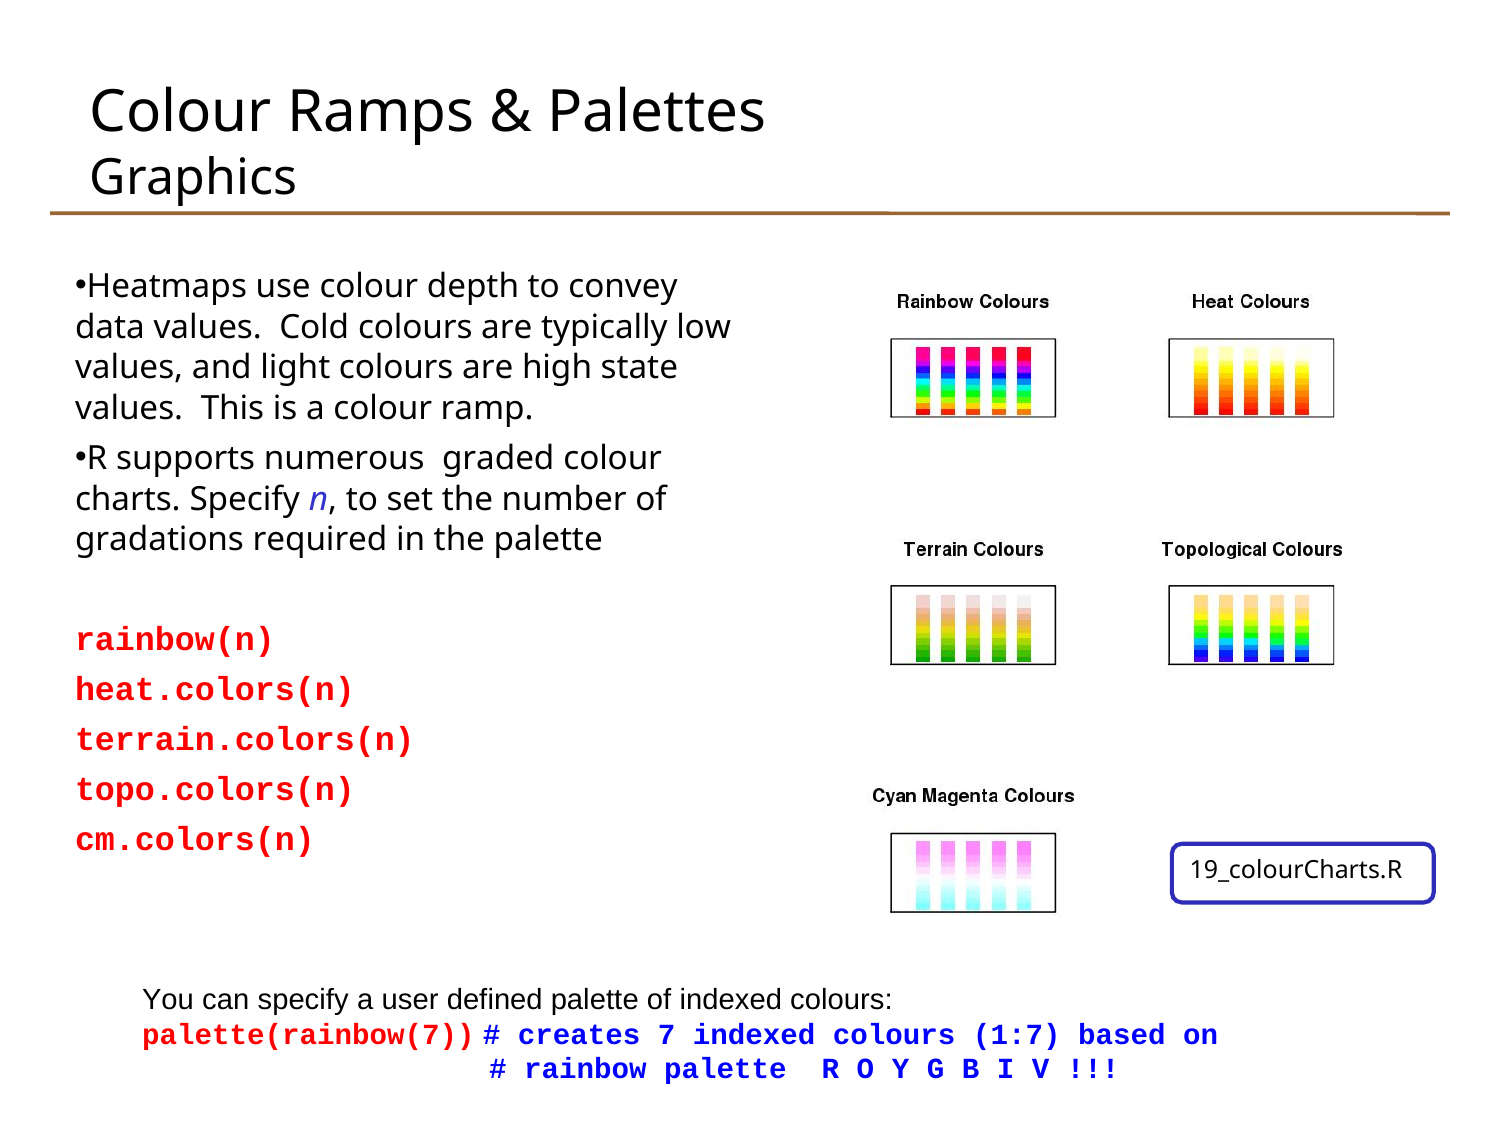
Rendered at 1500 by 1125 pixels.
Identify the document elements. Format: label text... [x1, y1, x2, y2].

text_box Heatmaps use colour depth to convey data values. Cold colours are typically low values, and light colours are high state values. This is a colour ramp. R supports numerous graded colour charts. Specify n, to set the number of gradations required in the palette rainbow(n) heat.colors(n) terrain.colors(n) topo.colors(n) cm.colors(n) [75, 263, 738, 1006]
picture [815, 263, 1372, 1005]
text_box You can specify a user defined palette of indexed colours: palette(rainbow(7)) # creates 7 indexed colours (1:7) based on # rainbow palette R O Y G B I V !!! [127, 972, 1319, 1093]
text_box Colour Ramps & Palettes Graphics [75, 44, 1425, 233]
text_box 19_colourCharts.R [1171, 843, 1434, 903]
